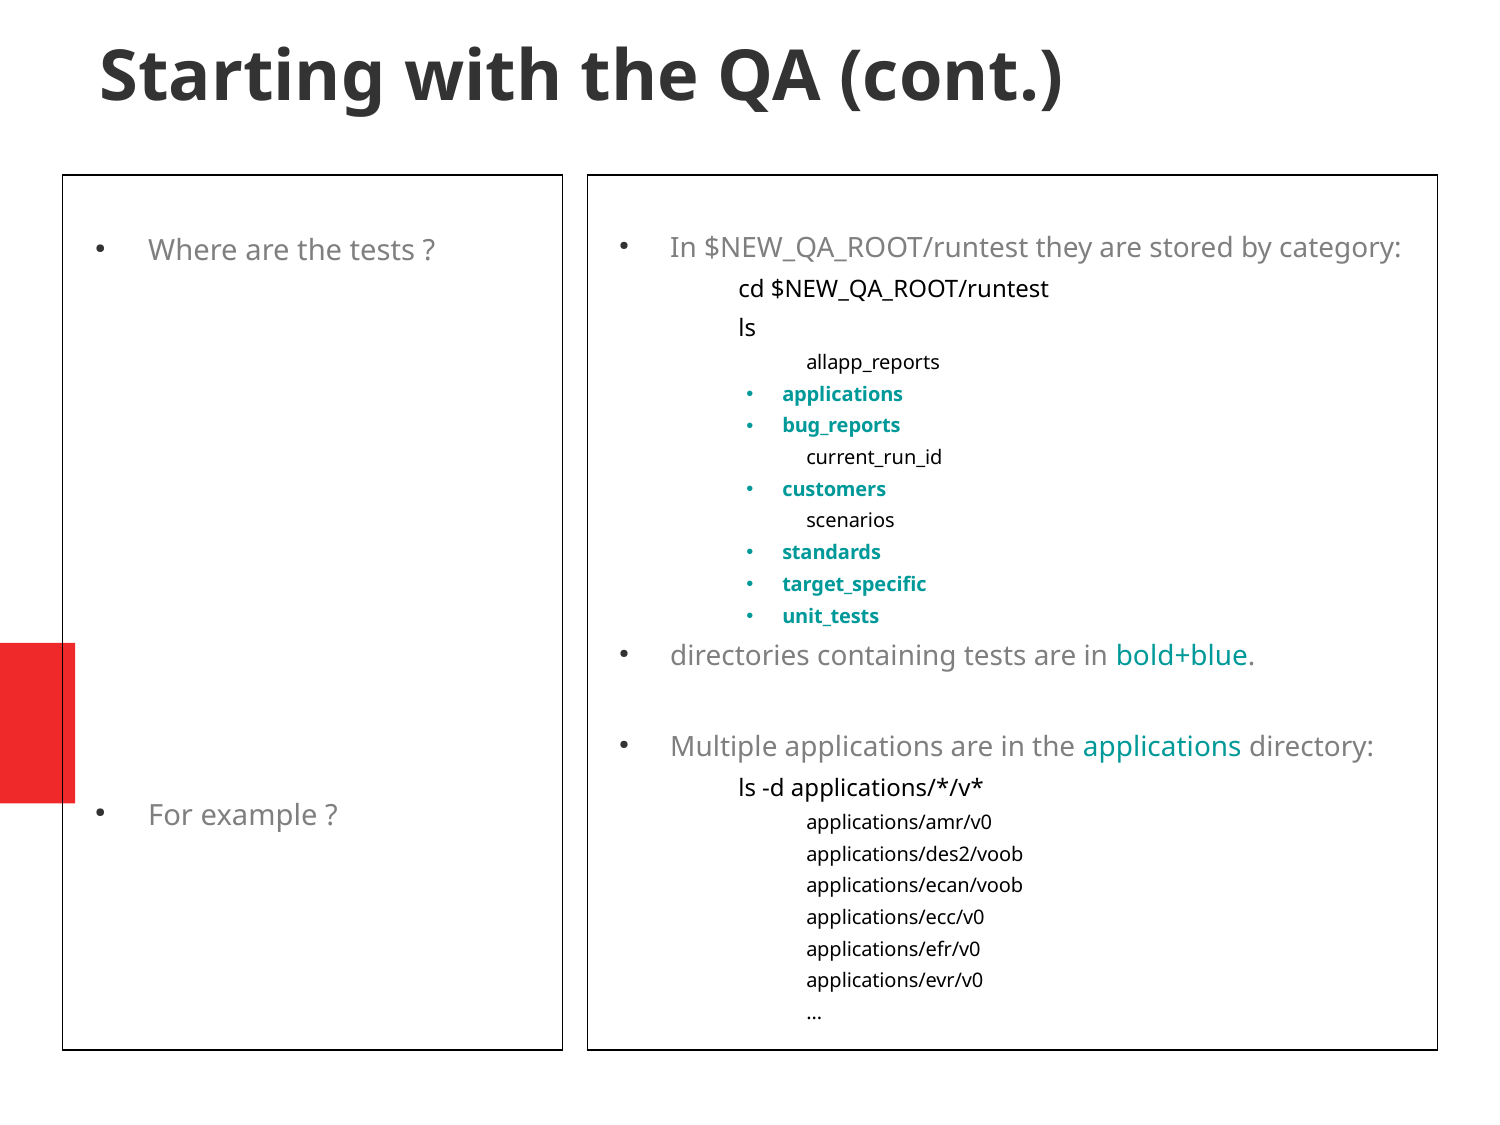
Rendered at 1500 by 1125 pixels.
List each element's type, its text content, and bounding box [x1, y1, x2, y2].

list Where are the tests ? For example ? [62, 174, 563, 1050]
list In $NEW_QA_ROOT/runtest they are stored by category: cd $NEW_QA_ROOT/runtest ls allapp_reports applications bug_reports current_run_id customers scenarios standards target_specific unit_tests directories containing tests are in bold+blue. Multiple applications are in the applications directory: ls -d applications/*/v* applications/amr/v0 applications/des2/voob applications/ecan/voob applications/ecc/v0 applications/efr/v0 applications/evr/v0 … [587, 174, 1438, 1050]
title Starting with the QA (cont.) [62, 17, 1438, 130]
